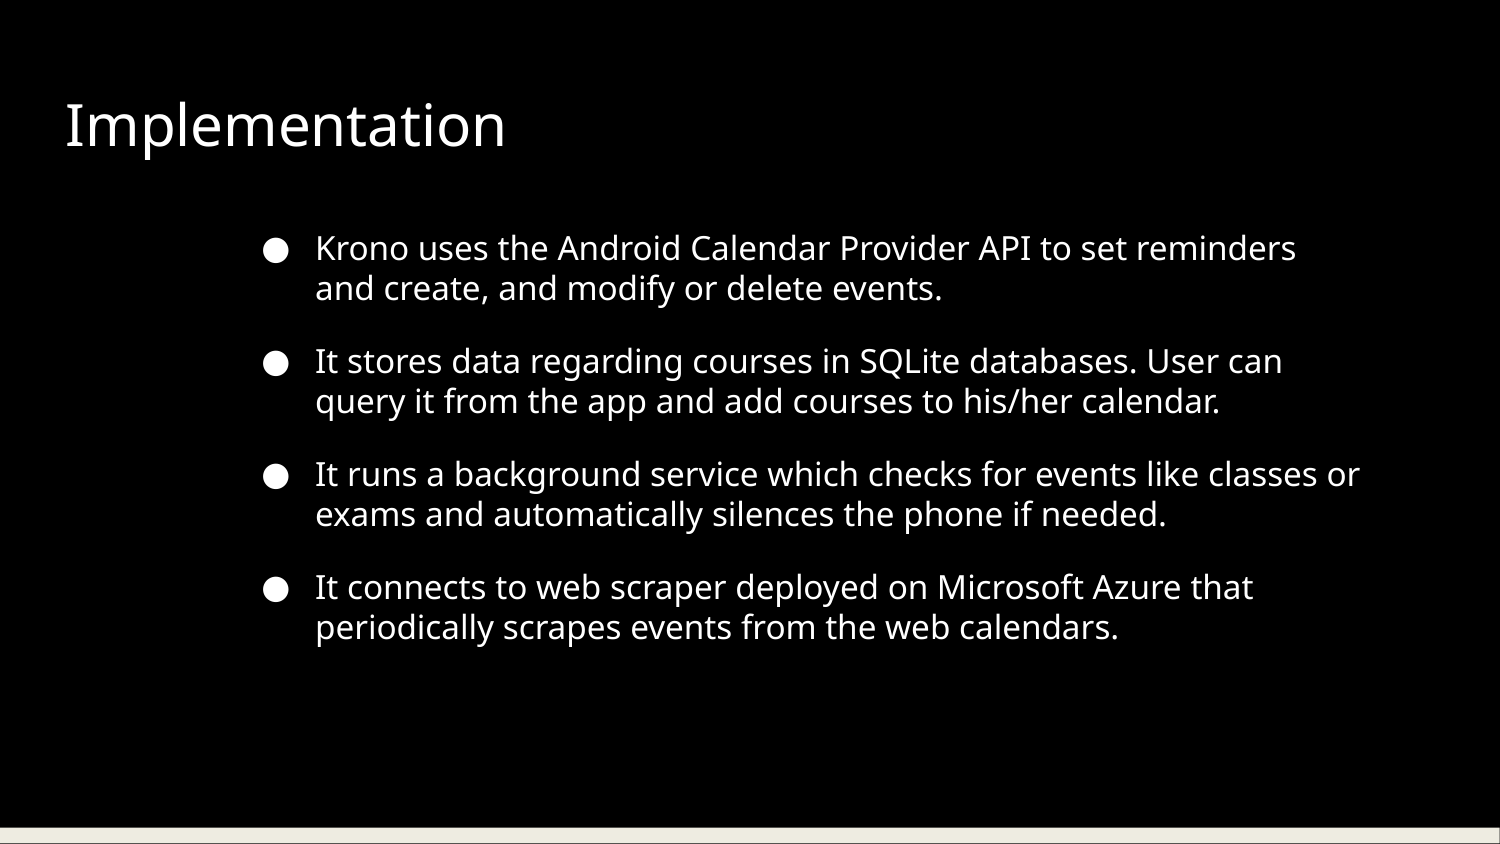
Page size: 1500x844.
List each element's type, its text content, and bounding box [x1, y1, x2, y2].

text_box Implementation [51, 72, 1449, 167]
text_box Krono uses the Android Calendar Provider API to set reminders and create, and modify or delete events. It stores data regarding courses in SQLite databases. User can query it from the app and add courses to his/her calendar. It runs a background service which checks for events like classes or exams and automatically silences the phone if needed. It connects to web scraper deployed on Microsoft Azure that periodically scrapes events from the web calendars. [225, 211, 1380, 672]
